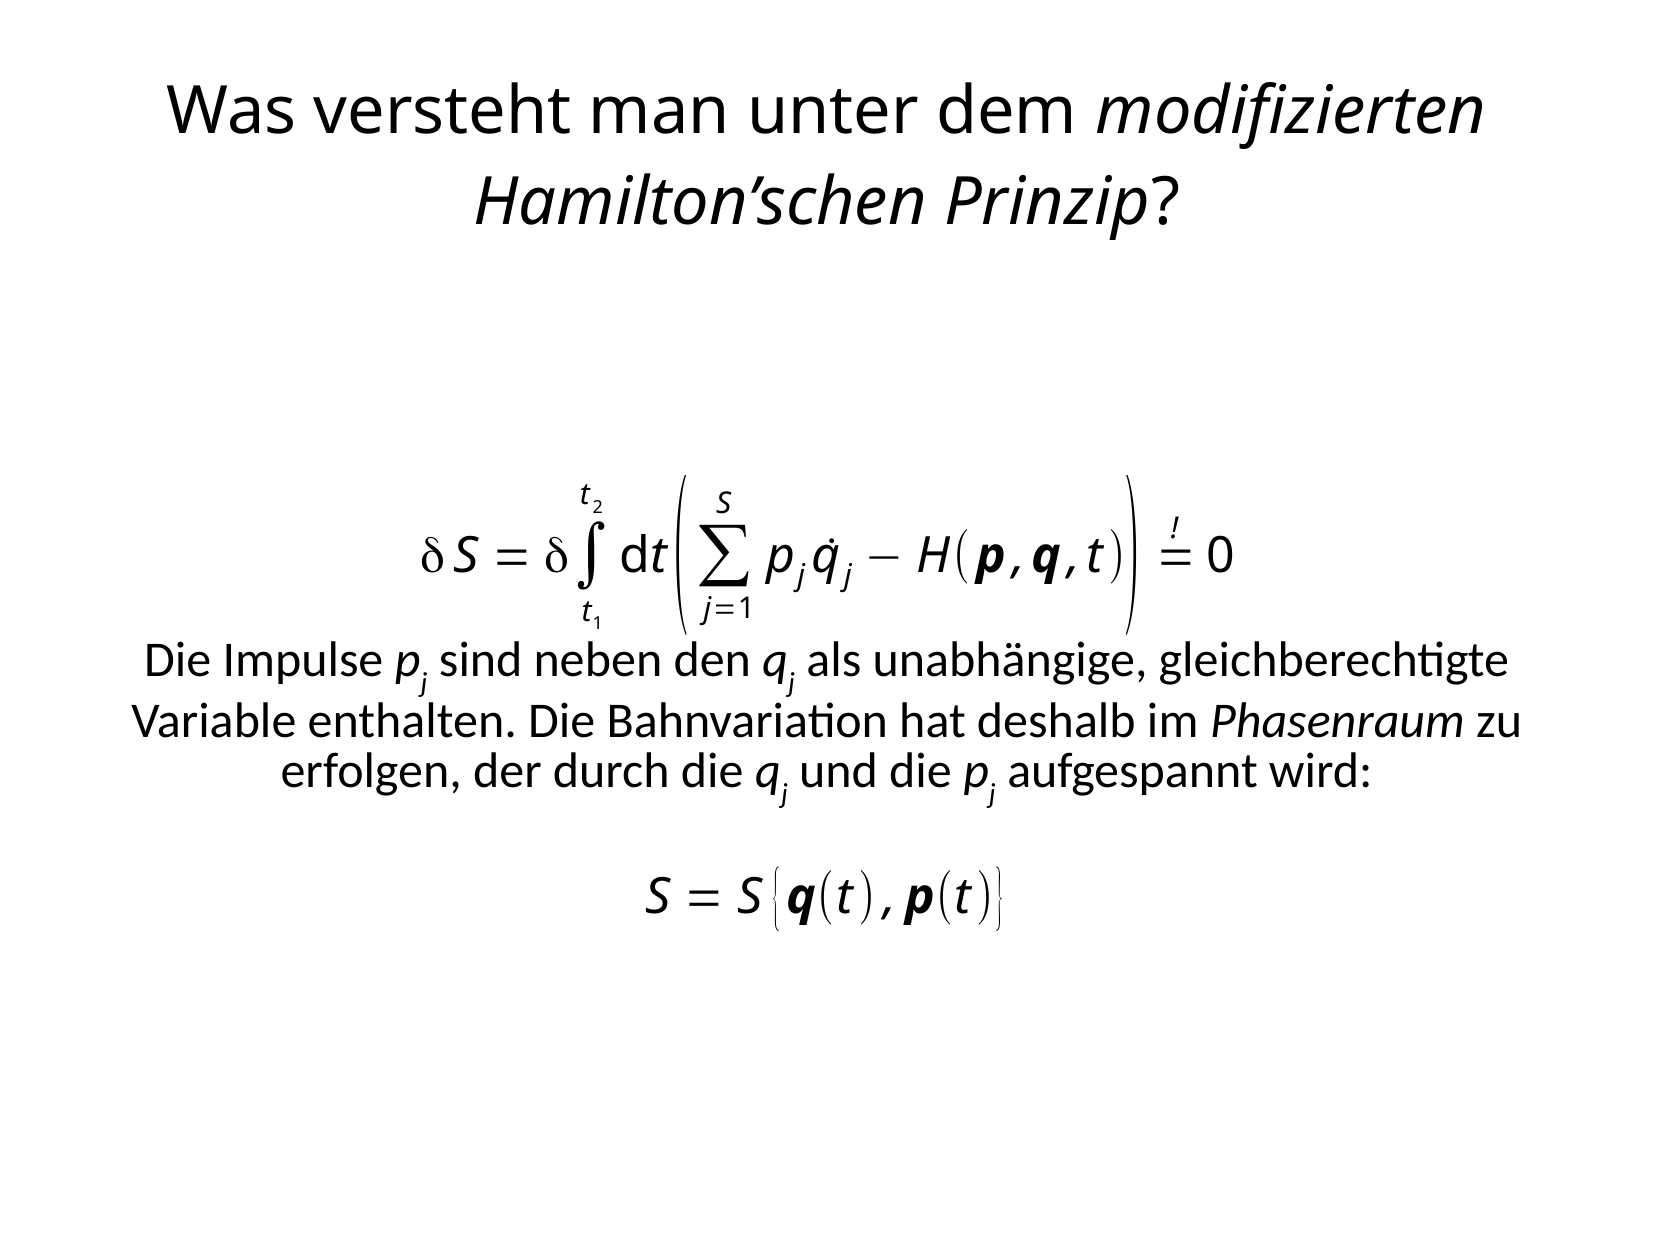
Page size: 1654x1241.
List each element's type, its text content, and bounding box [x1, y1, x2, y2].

chart [637, 863, 1016, 932]
title Was versteht man unter dem modifizierten Hamilton’schen Prinzip? [82, 49, 1571, 257]
chart [414, 475, 1240, 635]
subtitle Die Impulse pj sind neben den qj als unabhängige, gleichberechtigte Variable enthalten. Die Bahnvariation hat deshalb im Phasenraum zu erfolgen, der durch die qj und die pj aufgespannt wird: [82, 290, 1571, 1010]
